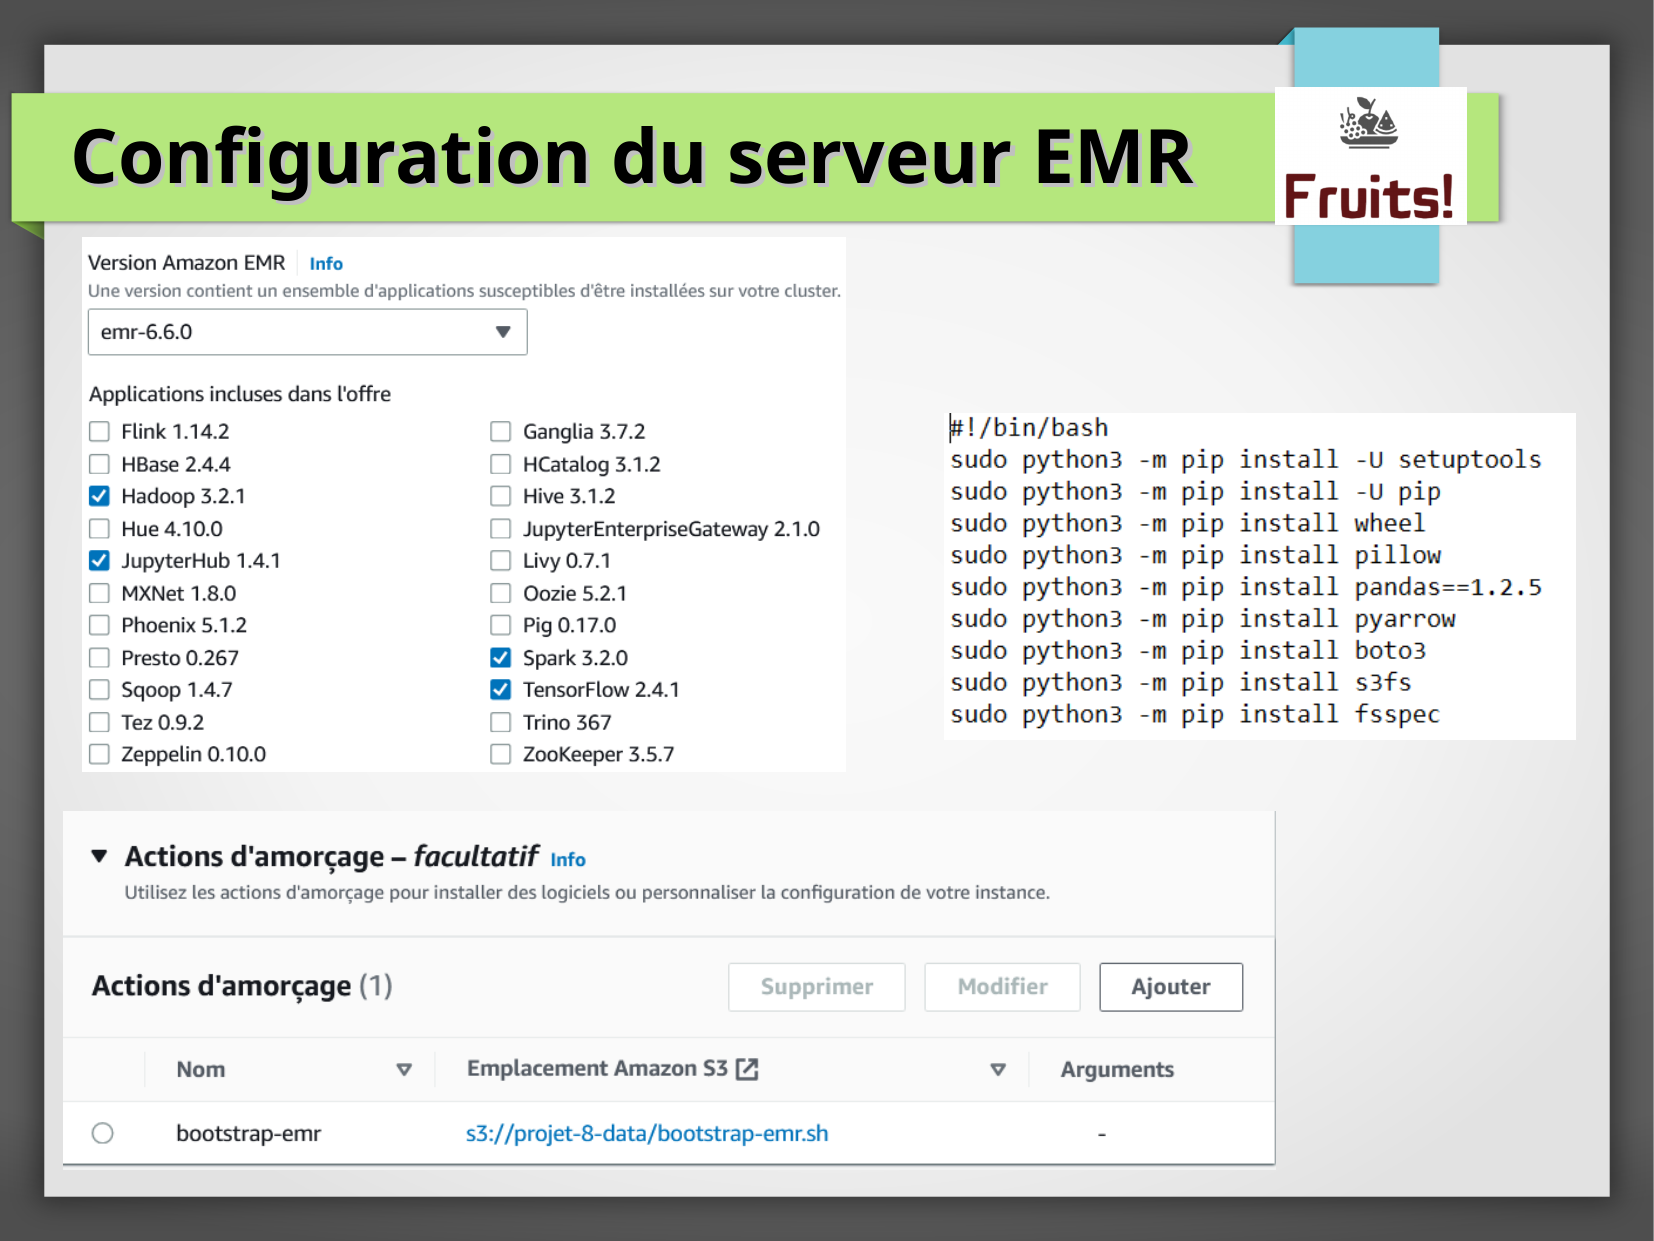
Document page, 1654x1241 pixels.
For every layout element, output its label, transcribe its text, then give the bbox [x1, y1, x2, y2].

title Configuration du serveur EMR [70, 70, 1406, 238]
picture [0, 0, 1654, 1241]
